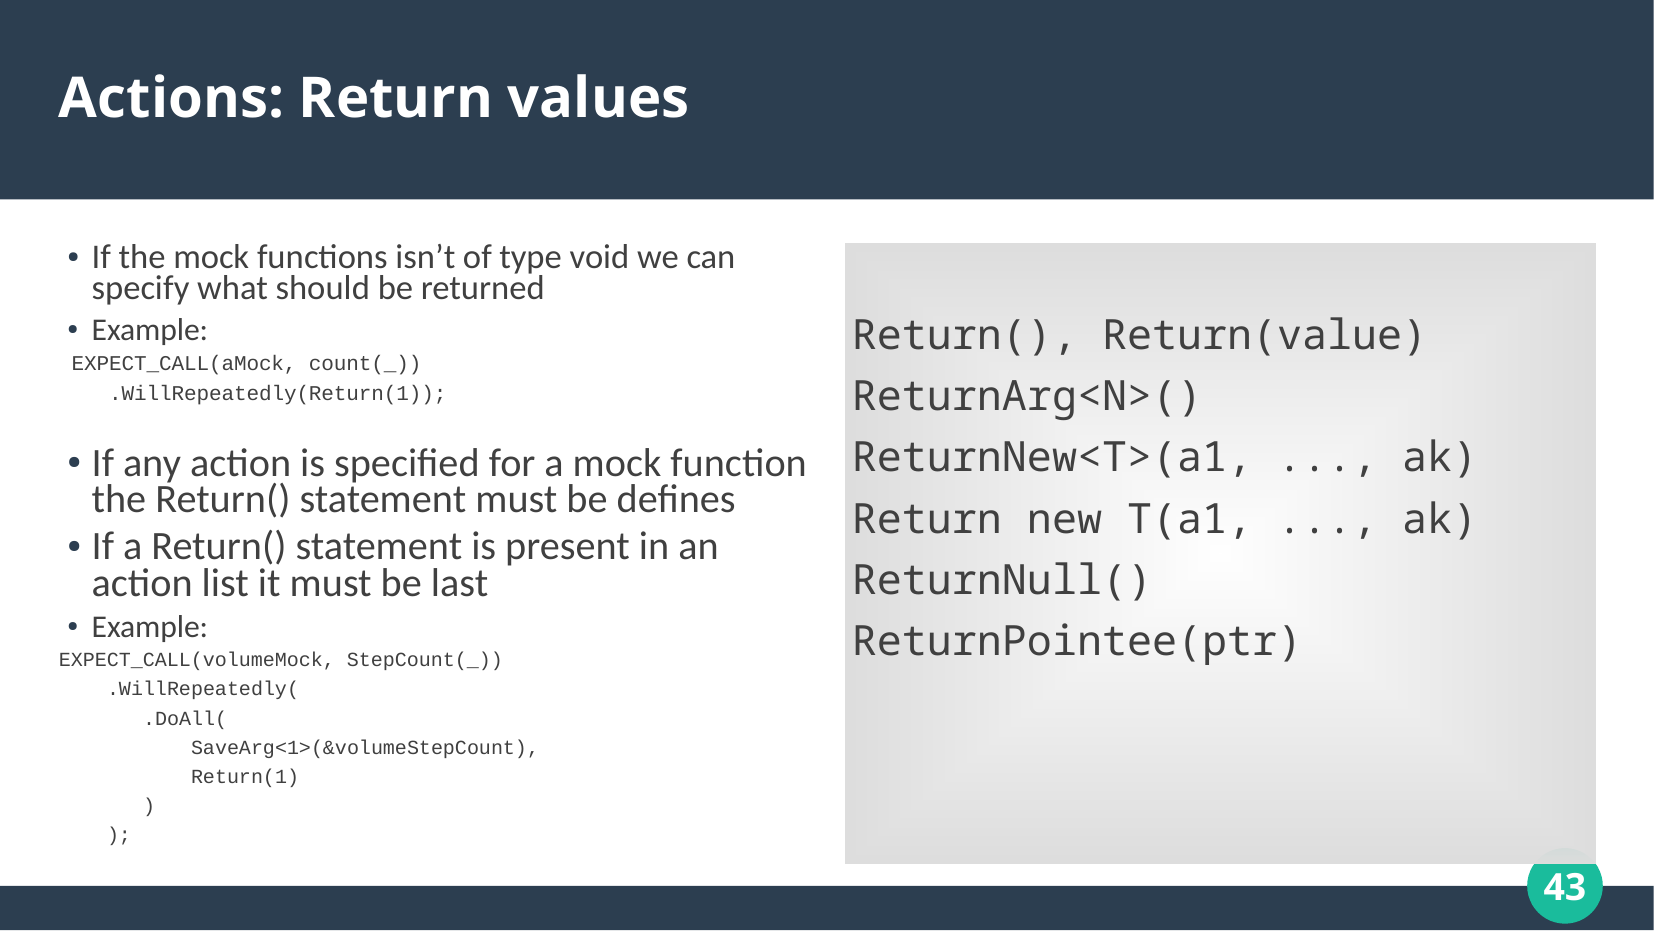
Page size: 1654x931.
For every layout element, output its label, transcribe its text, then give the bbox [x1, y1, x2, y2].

list Return(), Return(value) ReturnArg<N>() ReturnNew<T>(a1, ..., ak) Return new T(a1, ..., ak) ReturnNull() ReturnPointee(ptr) [845, 243, 1596, 864]
title Actions: Return values [59, 37, 1595, 155]
list If the mock functions isn’t of type void we can specify what should be returned Example: EXPECT_CALL(aMock, count(_)) .WillRepeatedly(Return(1)); If any action is specified for a mock function the Return() statement must be defines If a Return() statement is present in an action list it must be last Example: EXPECT_CALL(volumeMock, StepCount(_)) .WillRepeatedly( .DoAll( SaveArg<1>(&volumeStepCount), Return(1) ) ); [59, 243, 809, 864]
